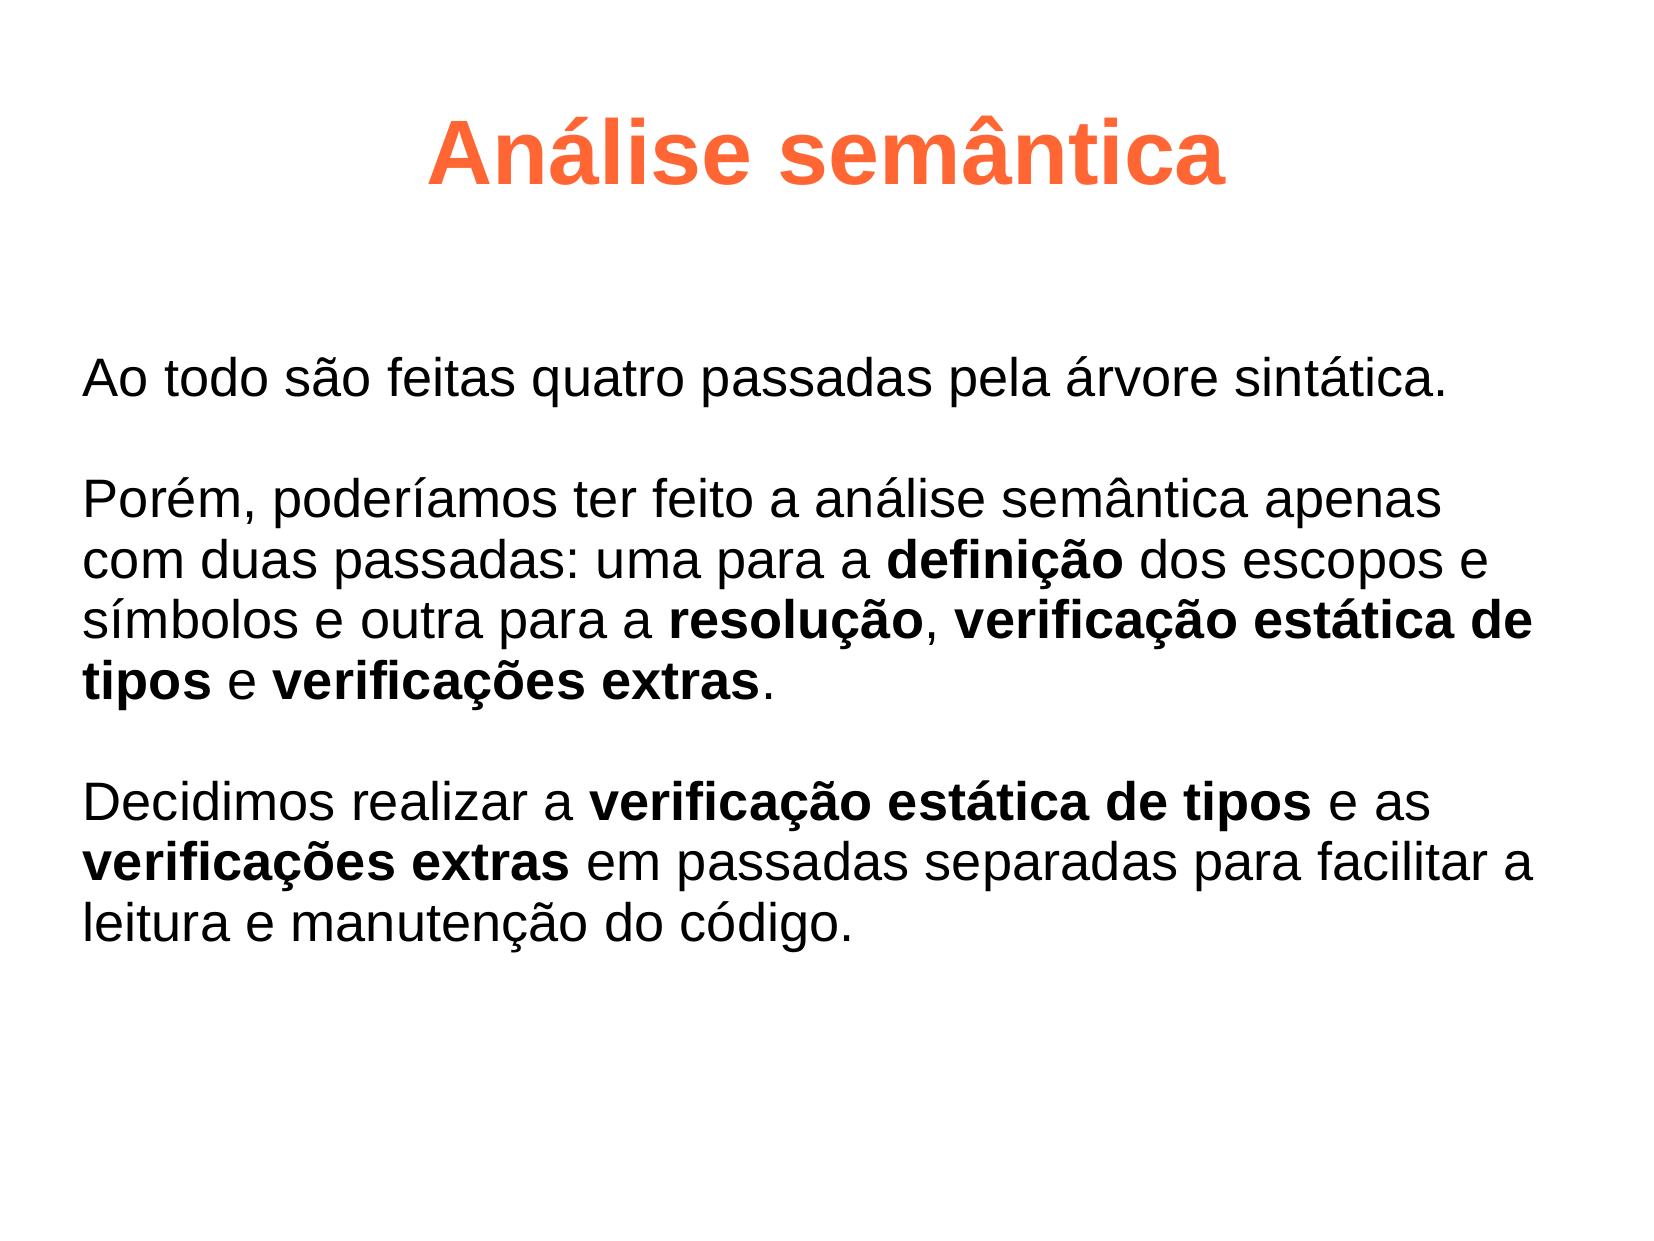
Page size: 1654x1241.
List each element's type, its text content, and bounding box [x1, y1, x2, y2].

subtitle Ao todo são feitas quatro passadas pela árvore sintática. Porém, poderíamos ter feito a análise semântica apenas com duas passadas: uma para a definição dos escopos e símbolos e outra para a resolução, verificação estática de tipos e verificações extras. Decidimos realizar a verificação estática de tipos e as verificações extras em passadas separadas para facilitar a leitura e manutenção do código. [82, 290, 1538, 1010]
title Análise semântica [82, 49, 1571, 257]
